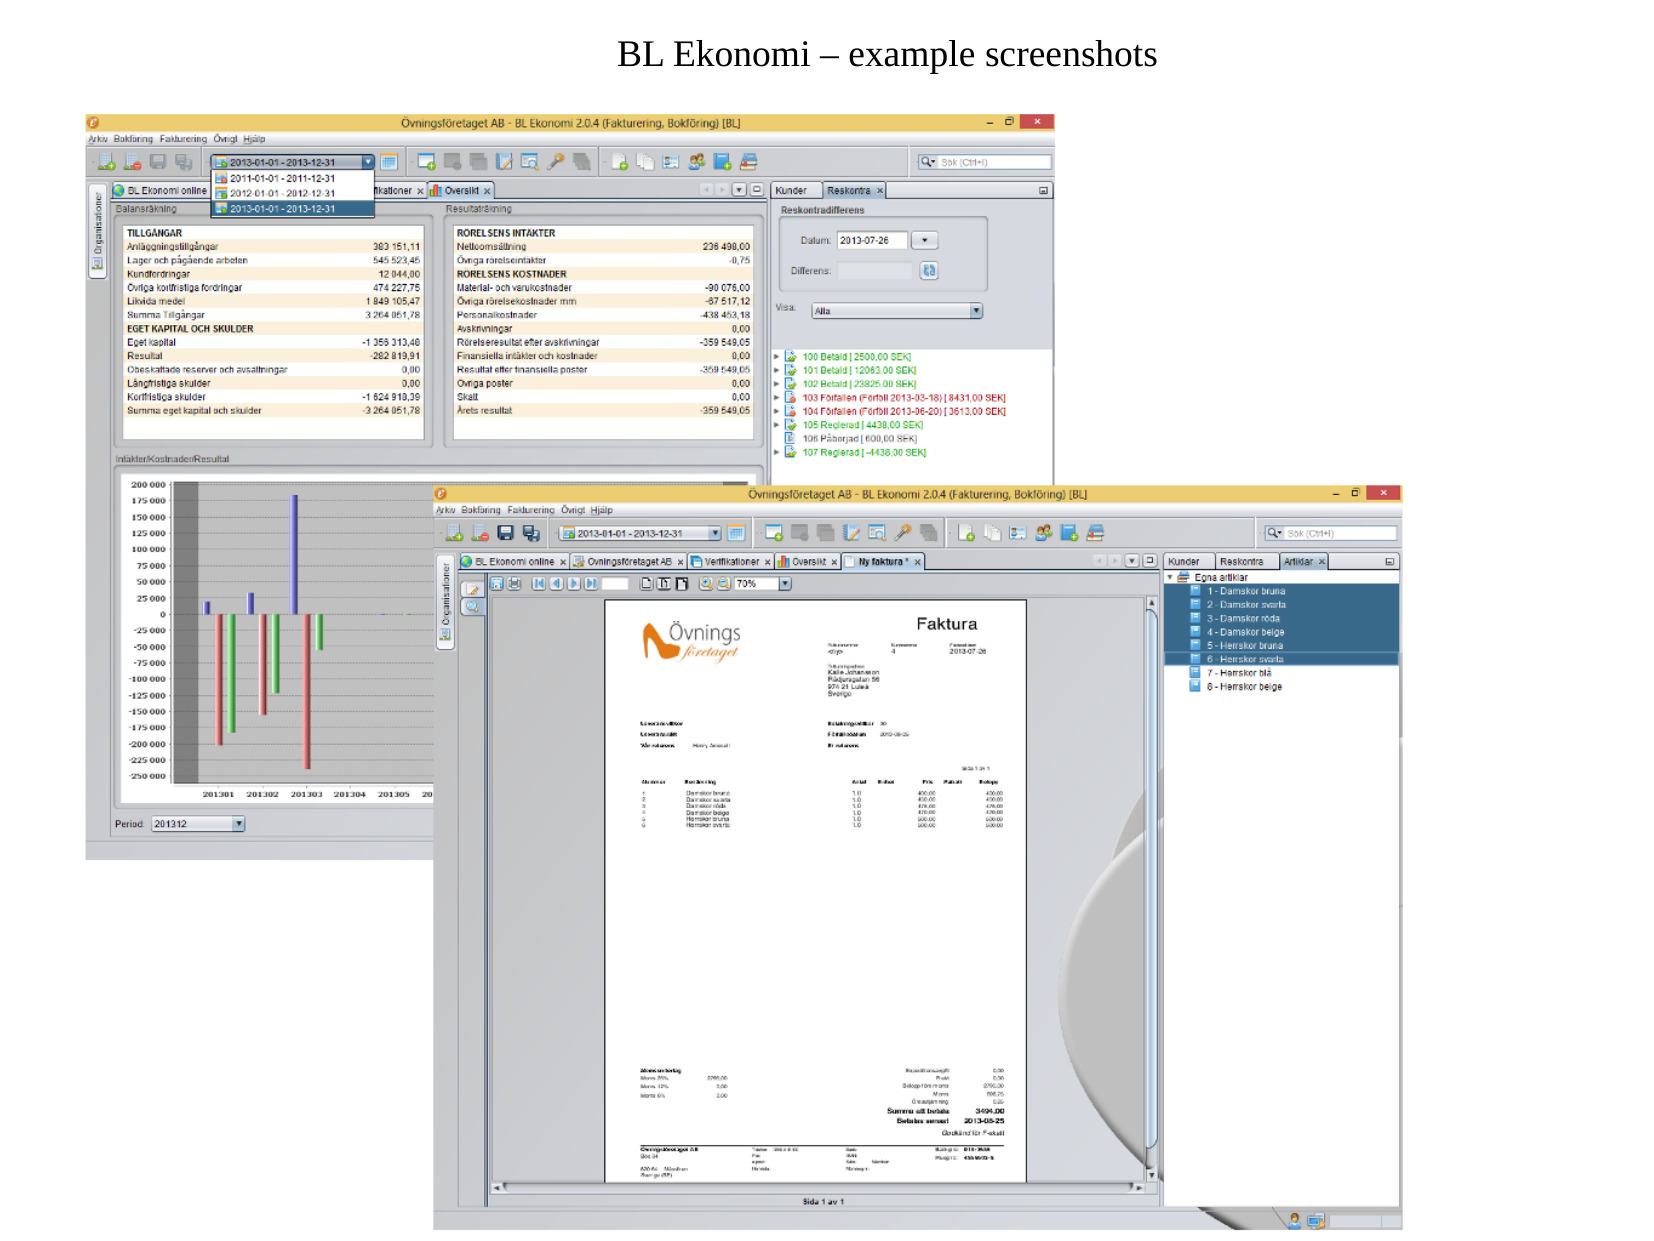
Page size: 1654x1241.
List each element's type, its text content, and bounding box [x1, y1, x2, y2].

picture [59, 0, 1610, 1241]
text_box BL Ekonomi – example screenshots [602, 25, 1228, 83]
